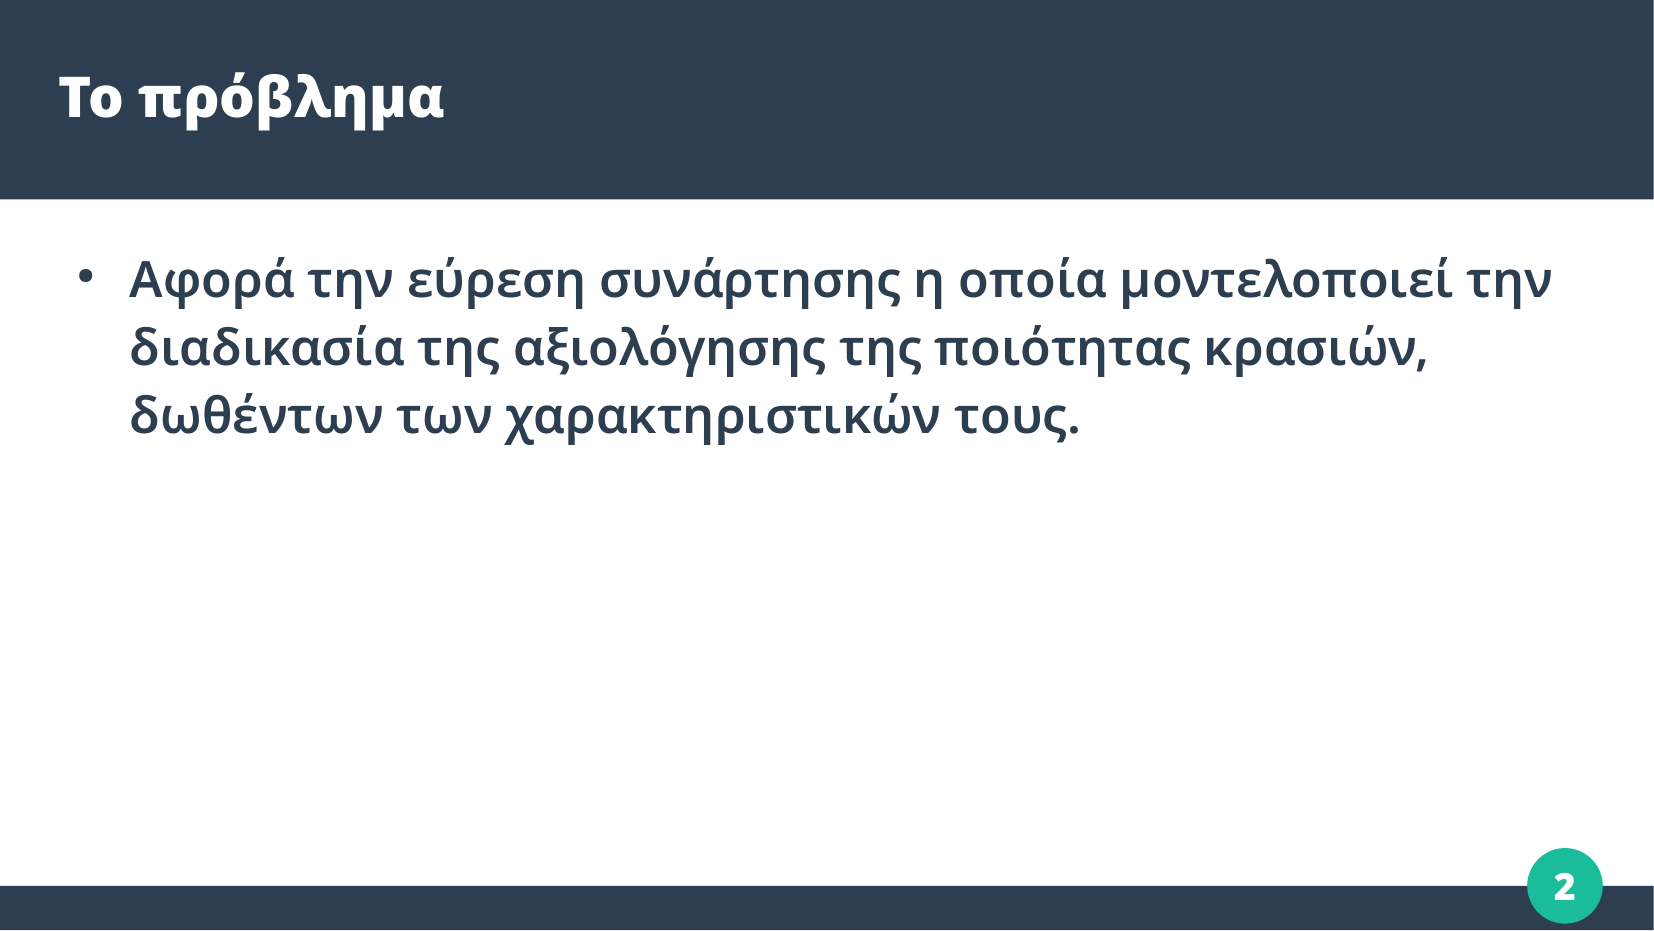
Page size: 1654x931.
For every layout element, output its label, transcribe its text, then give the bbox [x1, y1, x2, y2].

list Αφορά την εύρεση συνάρτησης η οποία μοντελοποιεί την διαδικασία της αξιολόγησης της ποιότητας κρασιών, δωθέντων των χαρακτηριστικών τους. [59, 243, 1595, 864]
title Το πρόβλημα [59, 37, 1595, 156]
